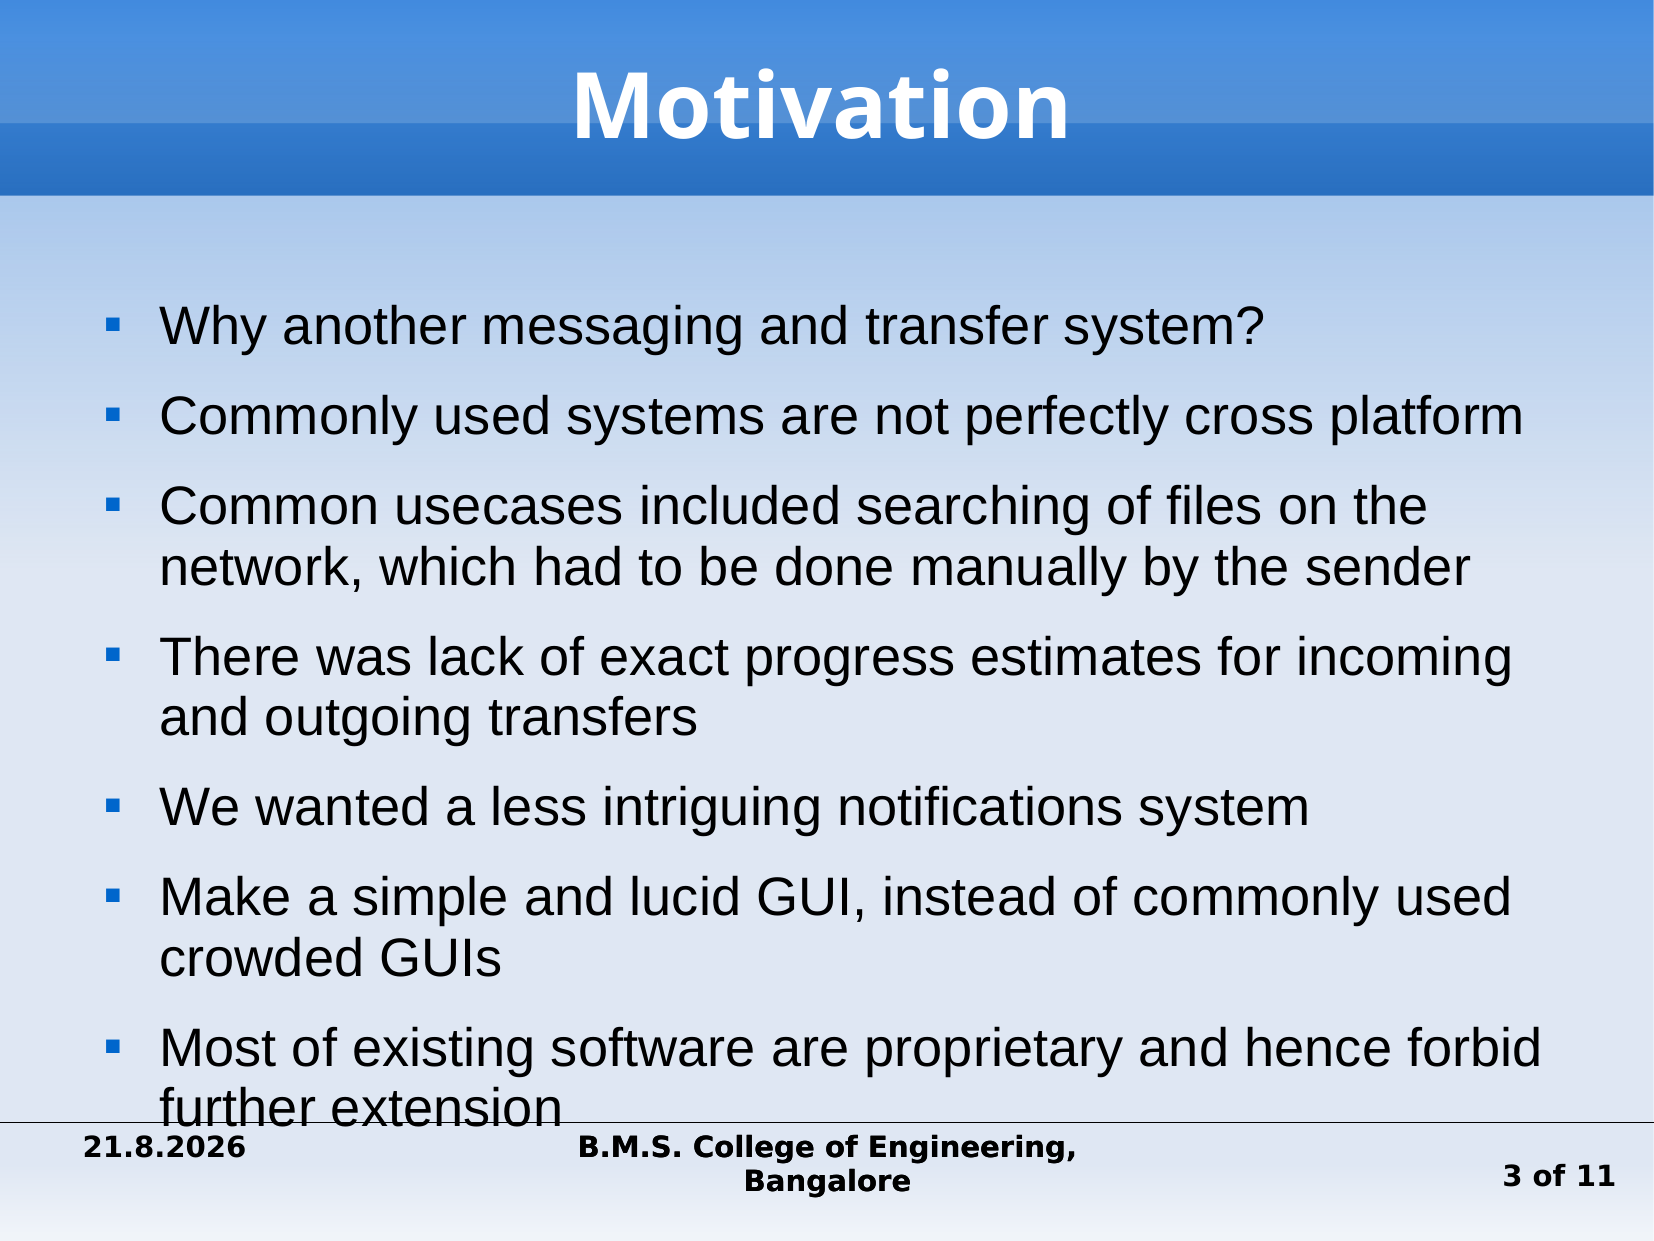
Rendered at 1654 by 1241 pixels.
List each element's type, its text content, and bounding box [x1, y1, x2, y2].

picture [0, 1123, 1654, 1241]
title Motivation [76, 0, 1565, 208]
picture [0, 0, 1654, 1122]
list Why another messaging and transfer system? Commonly used systems are not perfectly cross platform Common usecases included searching of files on the network, which had to be done manually by the sender There was lack of exact progress estimates for incoming and outgoing transfers We wanted a less intriguing notifications system Make a simple and lucid GUI, instead of commonly used crowded GUIs Most of existing software are proprietary and hence forbid further extension [88, 295, 1577, 1139]
picture [192, 1139, 198, 1154]
picture [621, 1139, 628, 1147]
